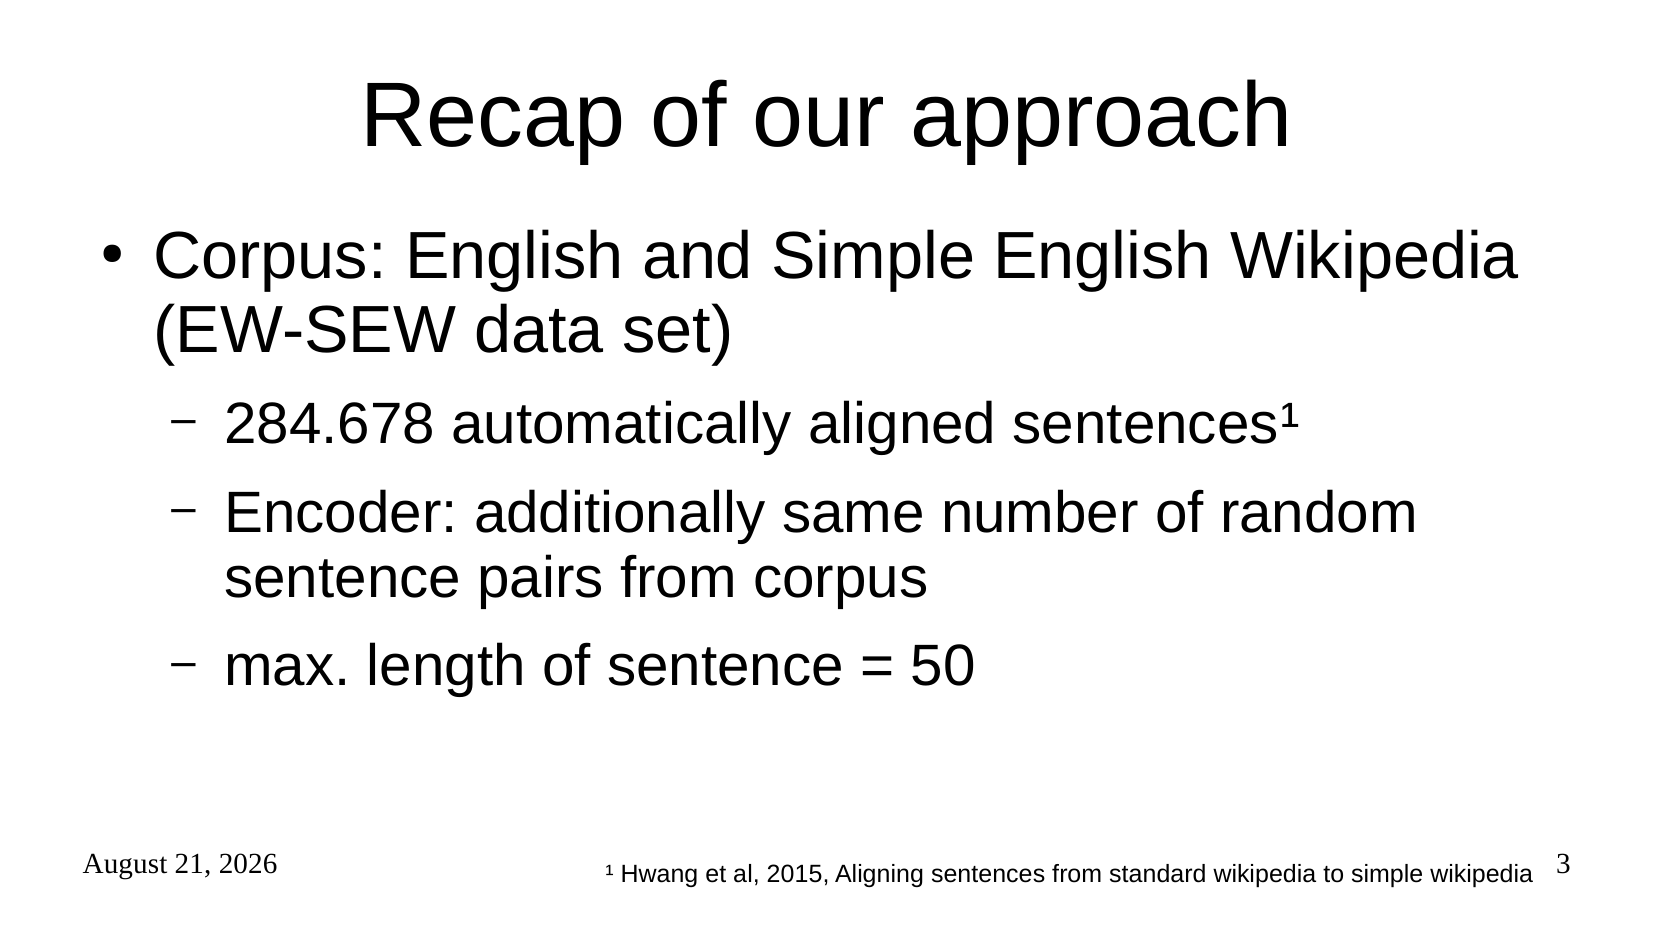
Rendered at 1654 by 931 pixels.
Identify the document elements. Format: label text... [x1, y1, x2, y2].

title Recap of our approach [82, 37, 1571, 193]
list Corpus: English and Simple English Wikipedia (EW-SEW data set) 284.678 automatically aligned sentences¹ Encoder: additionally same number of random sentence pairs from corpus max. length of sentence = 50 [82, 217, 1571, 758]
text_box ¹ Hwang et al, 2015, Aligning sentences from standard wikipedia to simple wikipedia [590, 852, 1654, 910]
